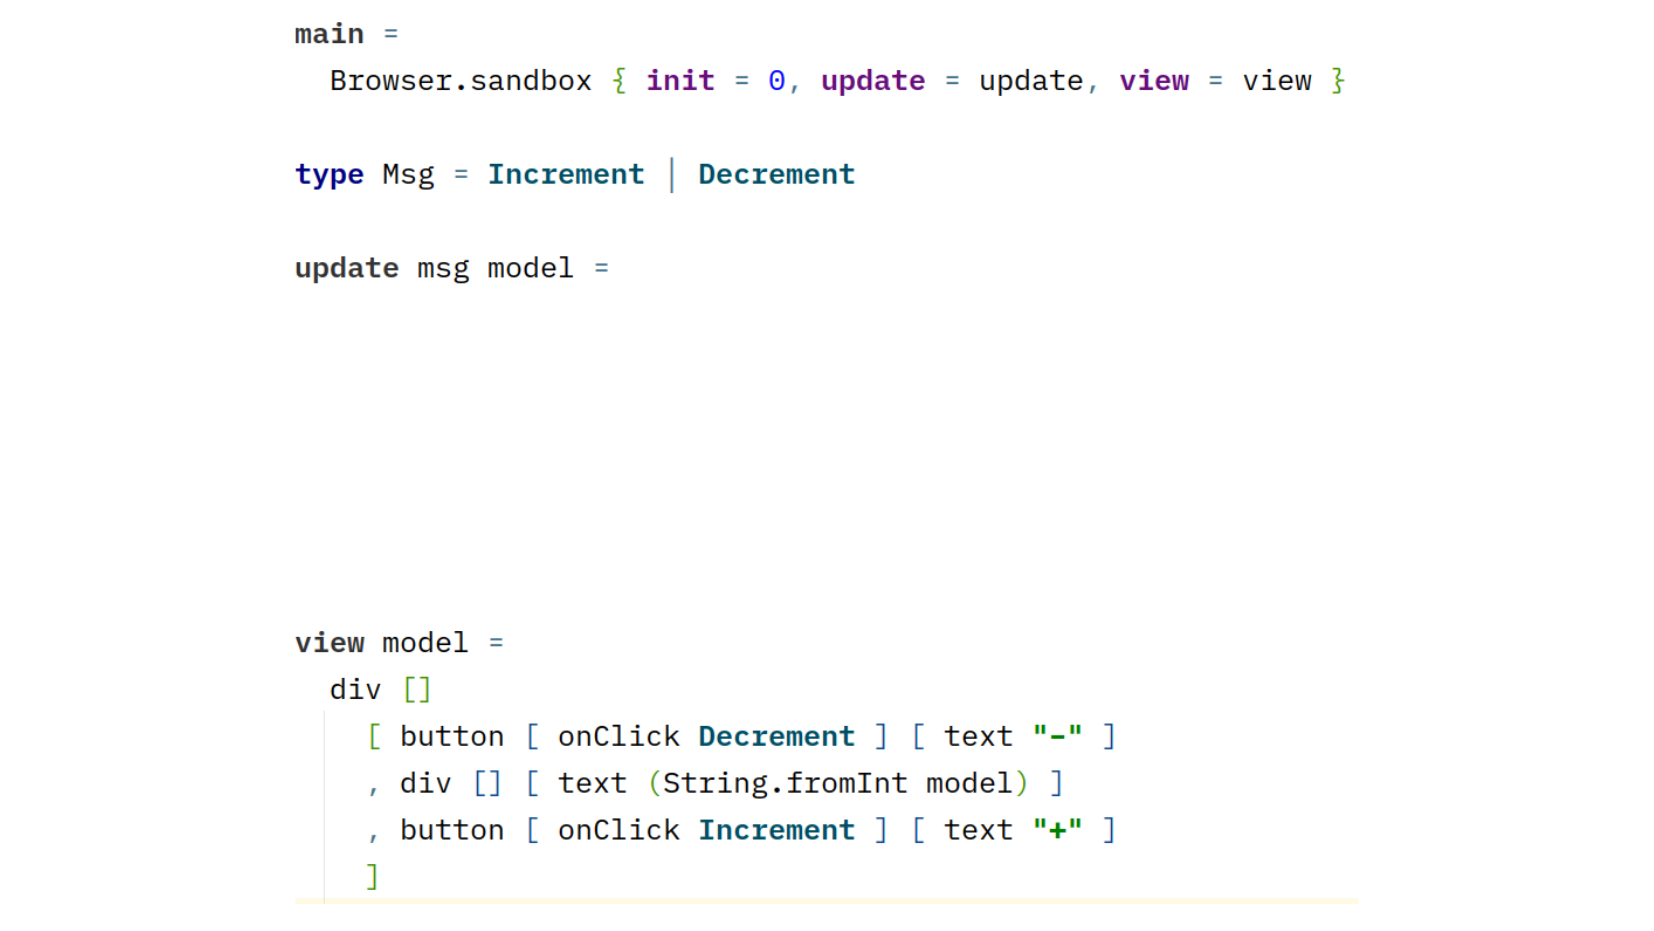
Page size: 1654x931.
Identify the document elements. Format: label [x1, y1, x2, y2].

picture [295, 591, 1359, 904]
text_box [265, 236, 1418, 591]
picture [295, 21, 1359, 295]
